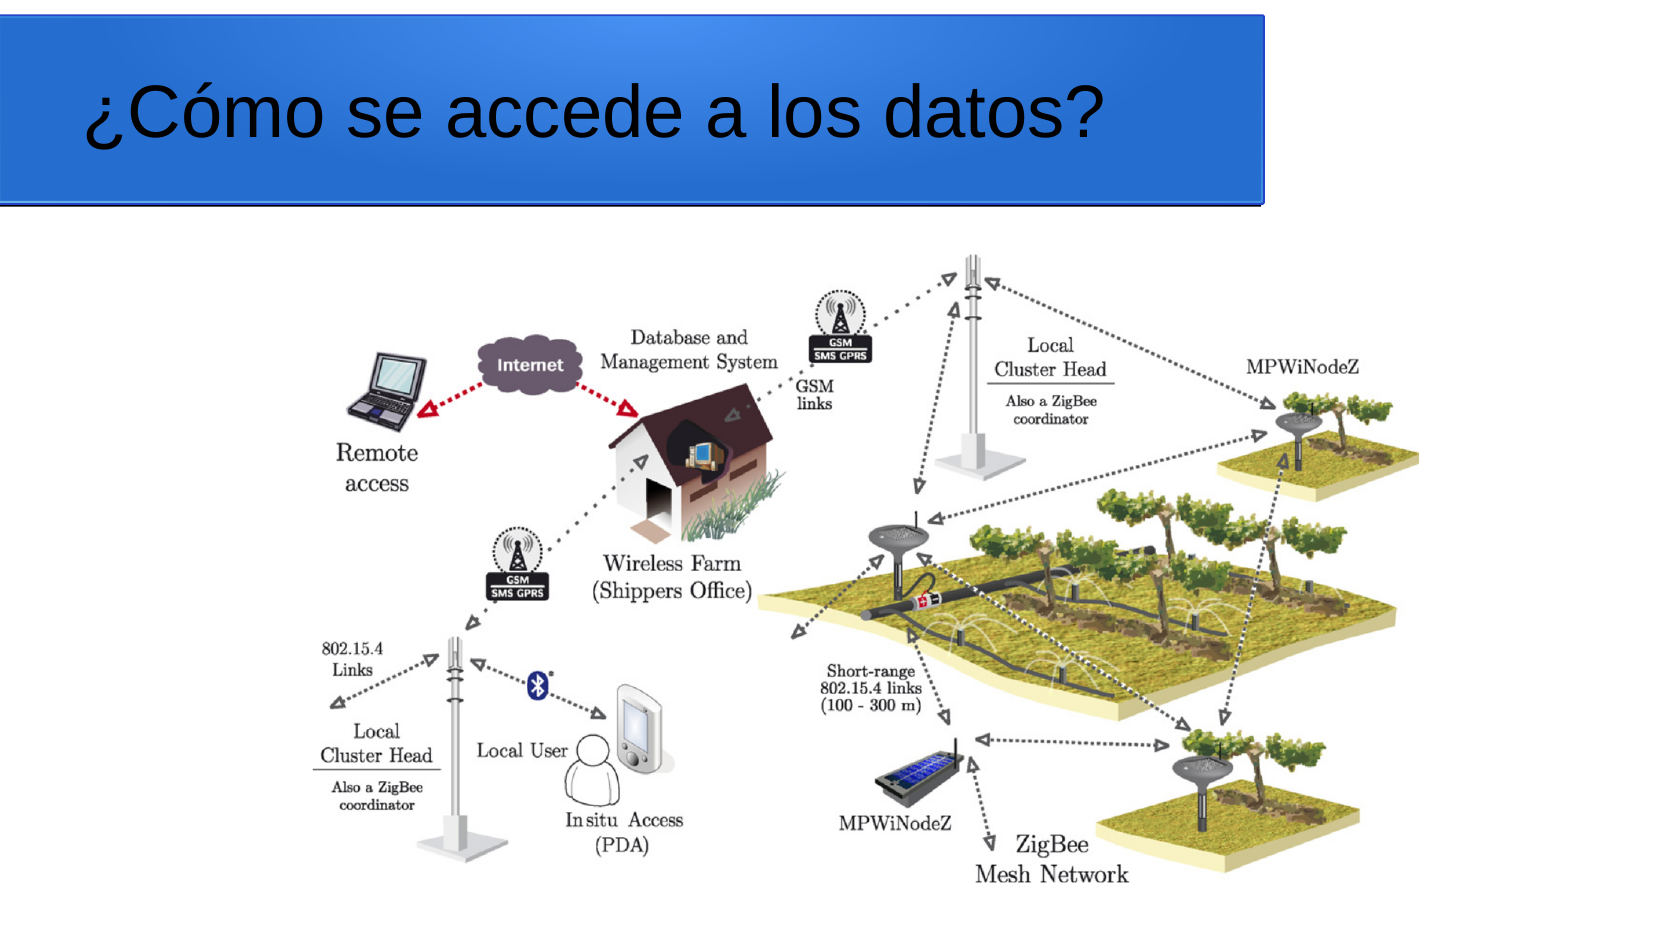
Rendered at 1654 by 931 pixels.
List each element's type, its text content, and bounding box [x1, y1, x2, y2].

picture [255, 224, 1441, 898]
title ¿Cómo se accede a los datos? [82, 35, 1235, 189]
